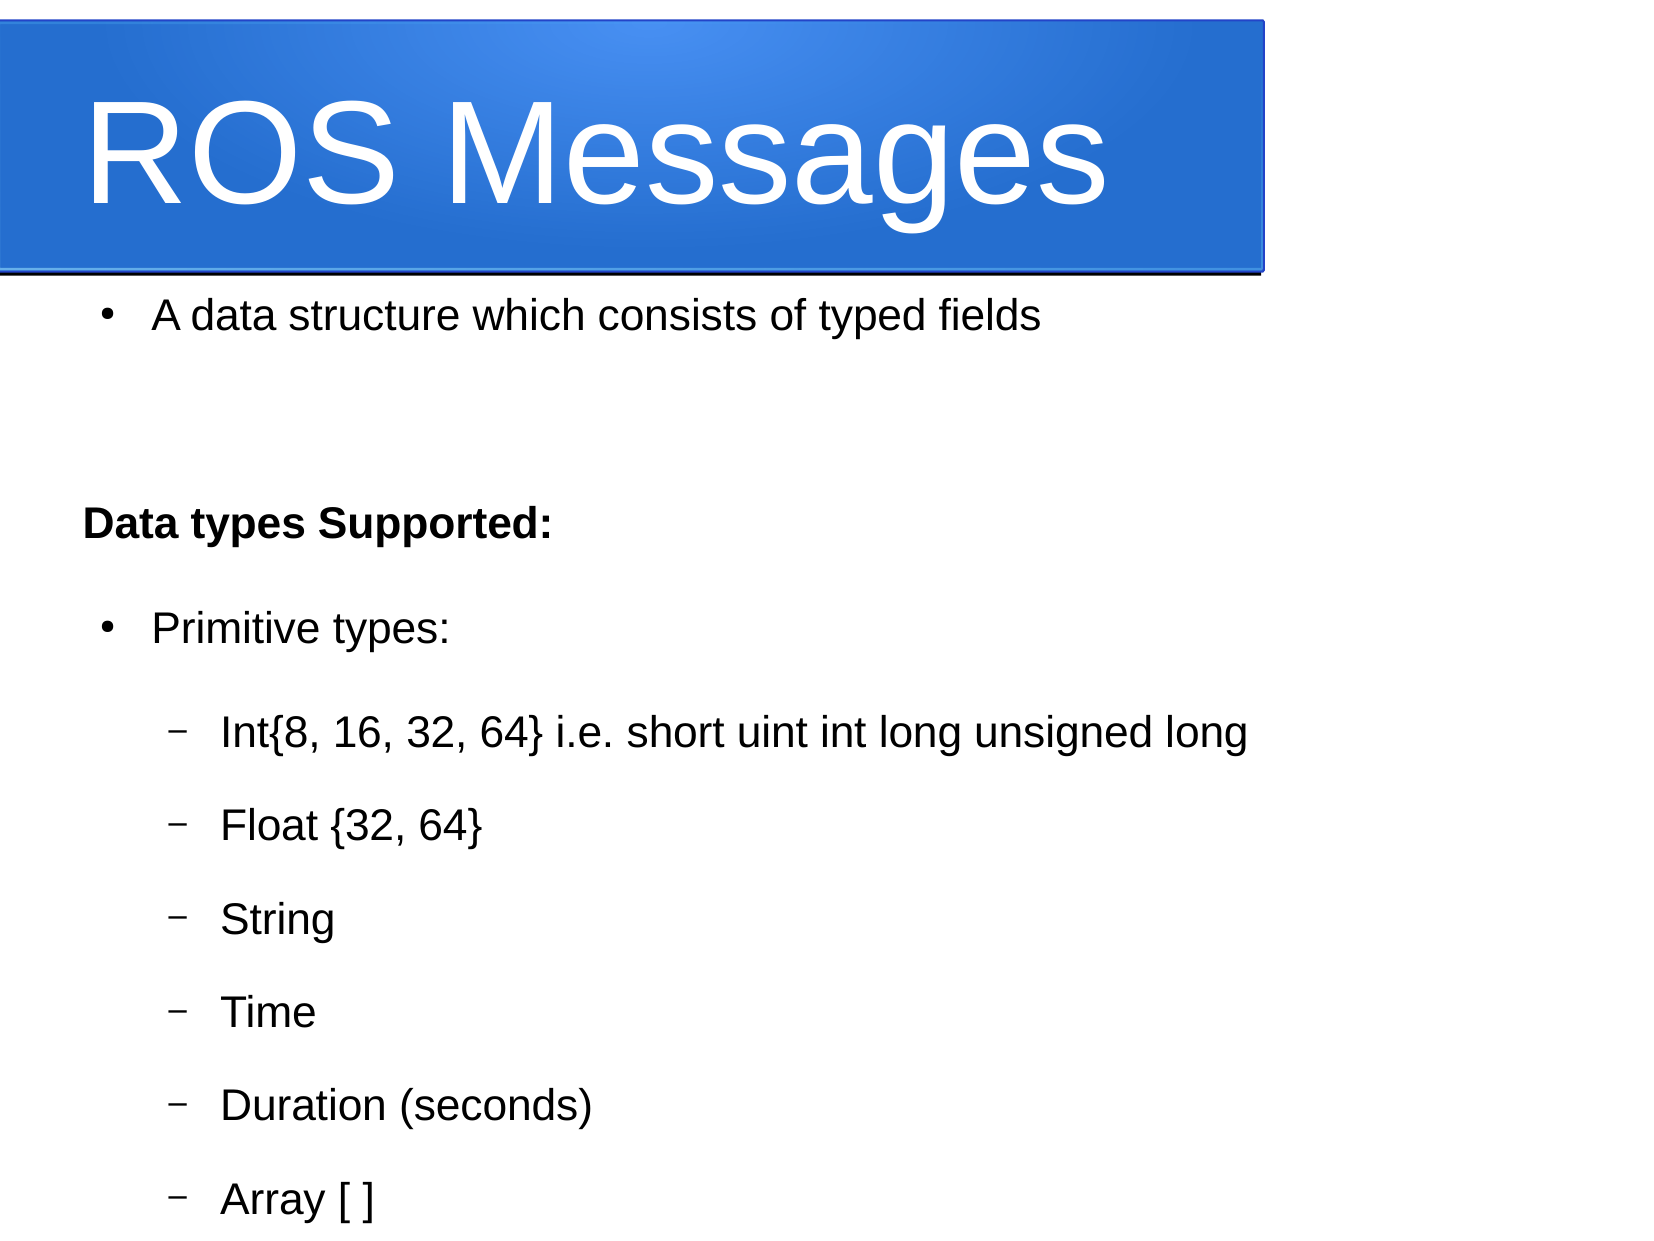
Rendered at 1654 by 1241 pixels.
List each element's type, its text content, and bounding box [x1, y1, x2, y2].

list A data structure which consists of typed fields Data types Supported: Primitive types: Int{8, 16, 32, 64} i.e. short uint int long unsigned long Float {32, 64} String Time Duration (seconds) Array [ ] [82, 290, 1571, 1231]
title ROS Messages [82, 49, 1250, 257]
